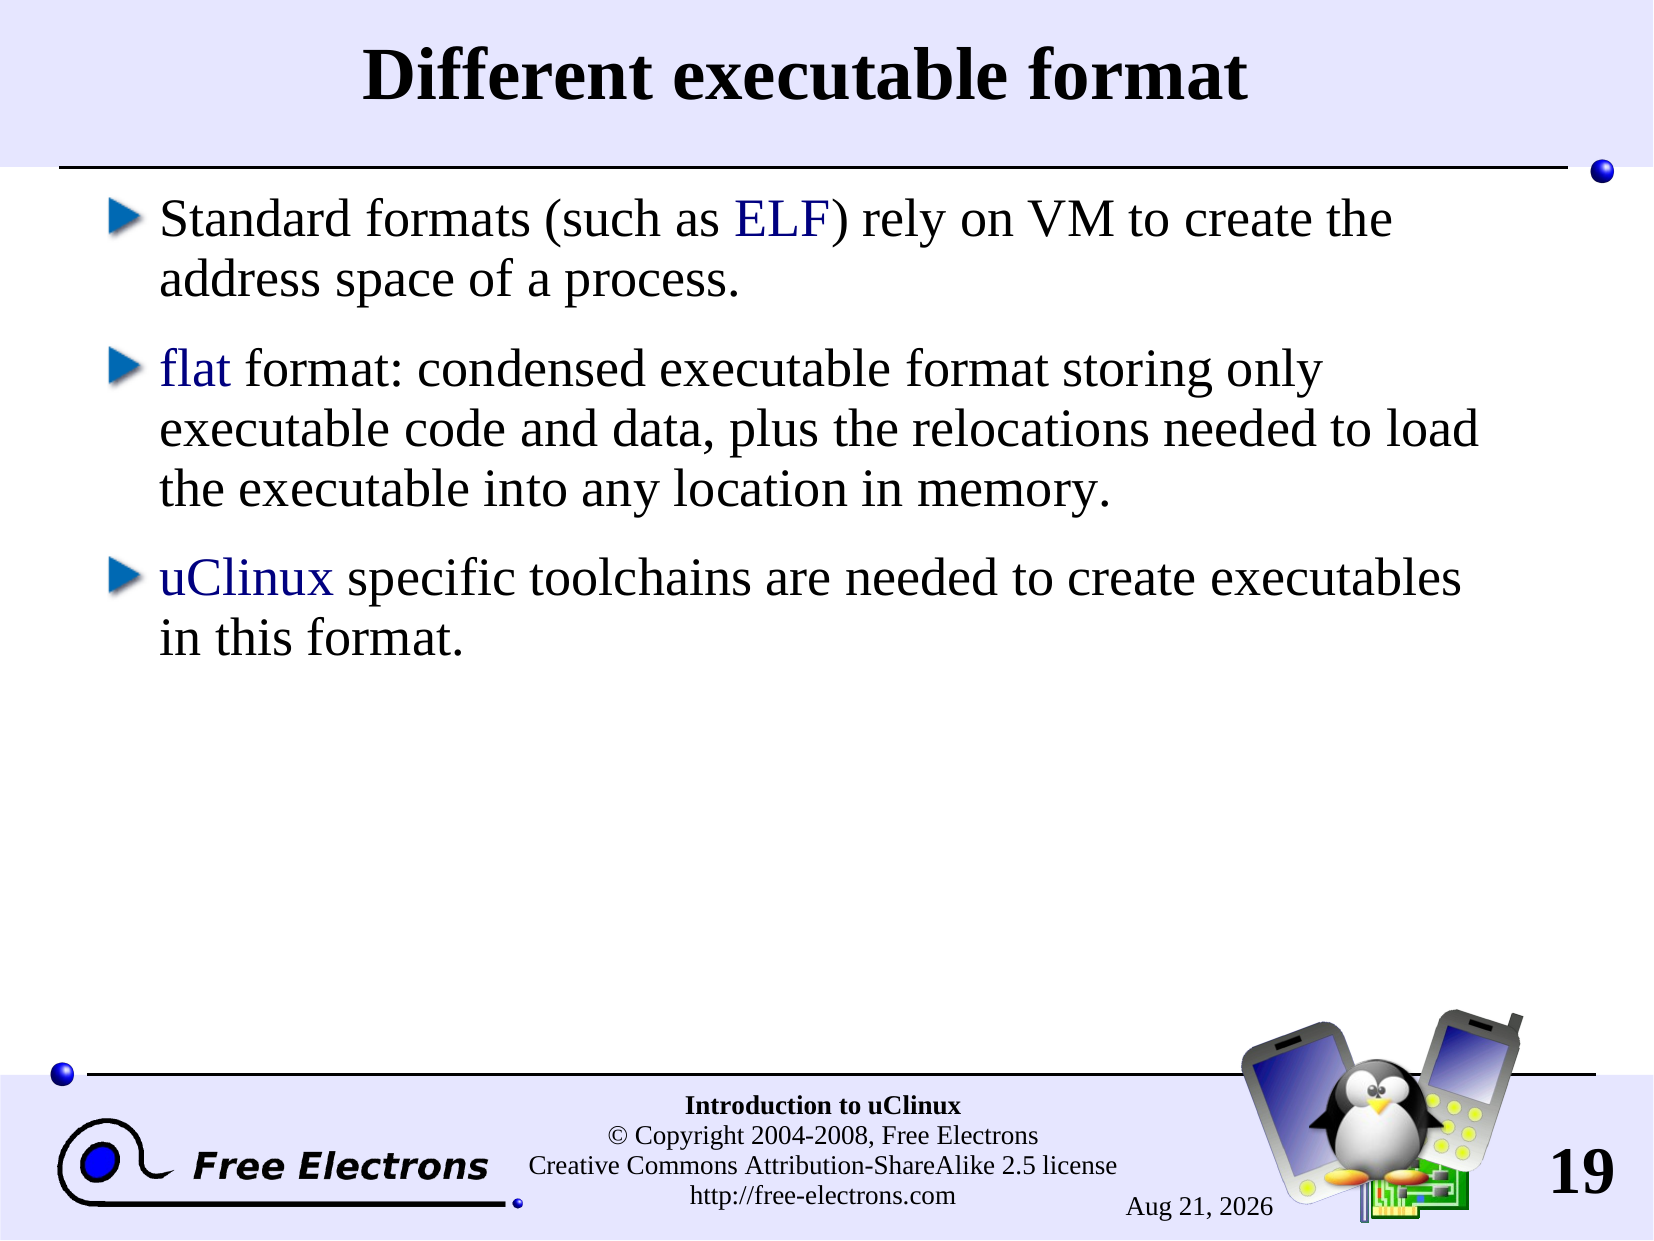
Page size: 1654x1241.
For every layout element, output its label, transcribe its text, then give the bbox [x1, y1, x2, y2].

picture [1225, 1002, 1538, 1241]
picture [50, 1107, 527, 1216]
list Standard formats (such as ELF) rely on VM to create the address space of a process. flat format: condensed executable format storing only executable code and data, plus the relocations needed to load the executable into any location in memory. uClinux specific toolchains are needed to create executables in this format. [88, 188, 1501, 1007]
title Different executable format [60, 25, 1551, 124]
